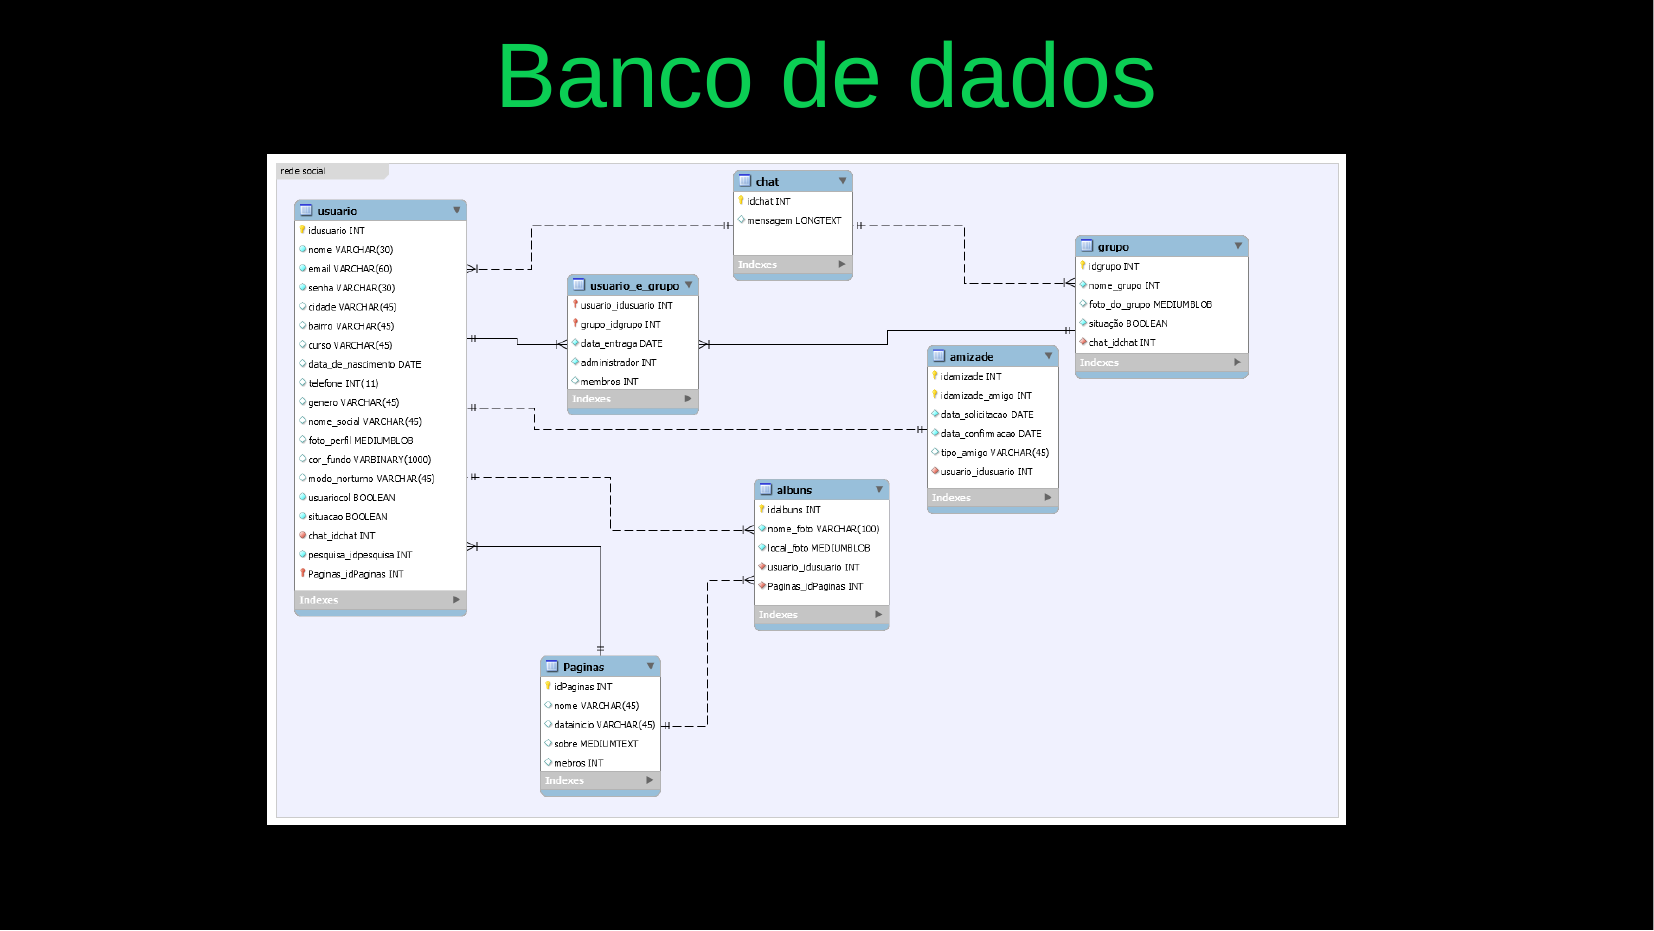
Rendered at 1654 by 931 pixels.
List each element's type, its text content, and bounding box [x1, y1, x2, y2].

picture [267, 154, 1346, 825]
title Banco de dados [82, 0, 1571, 179]
